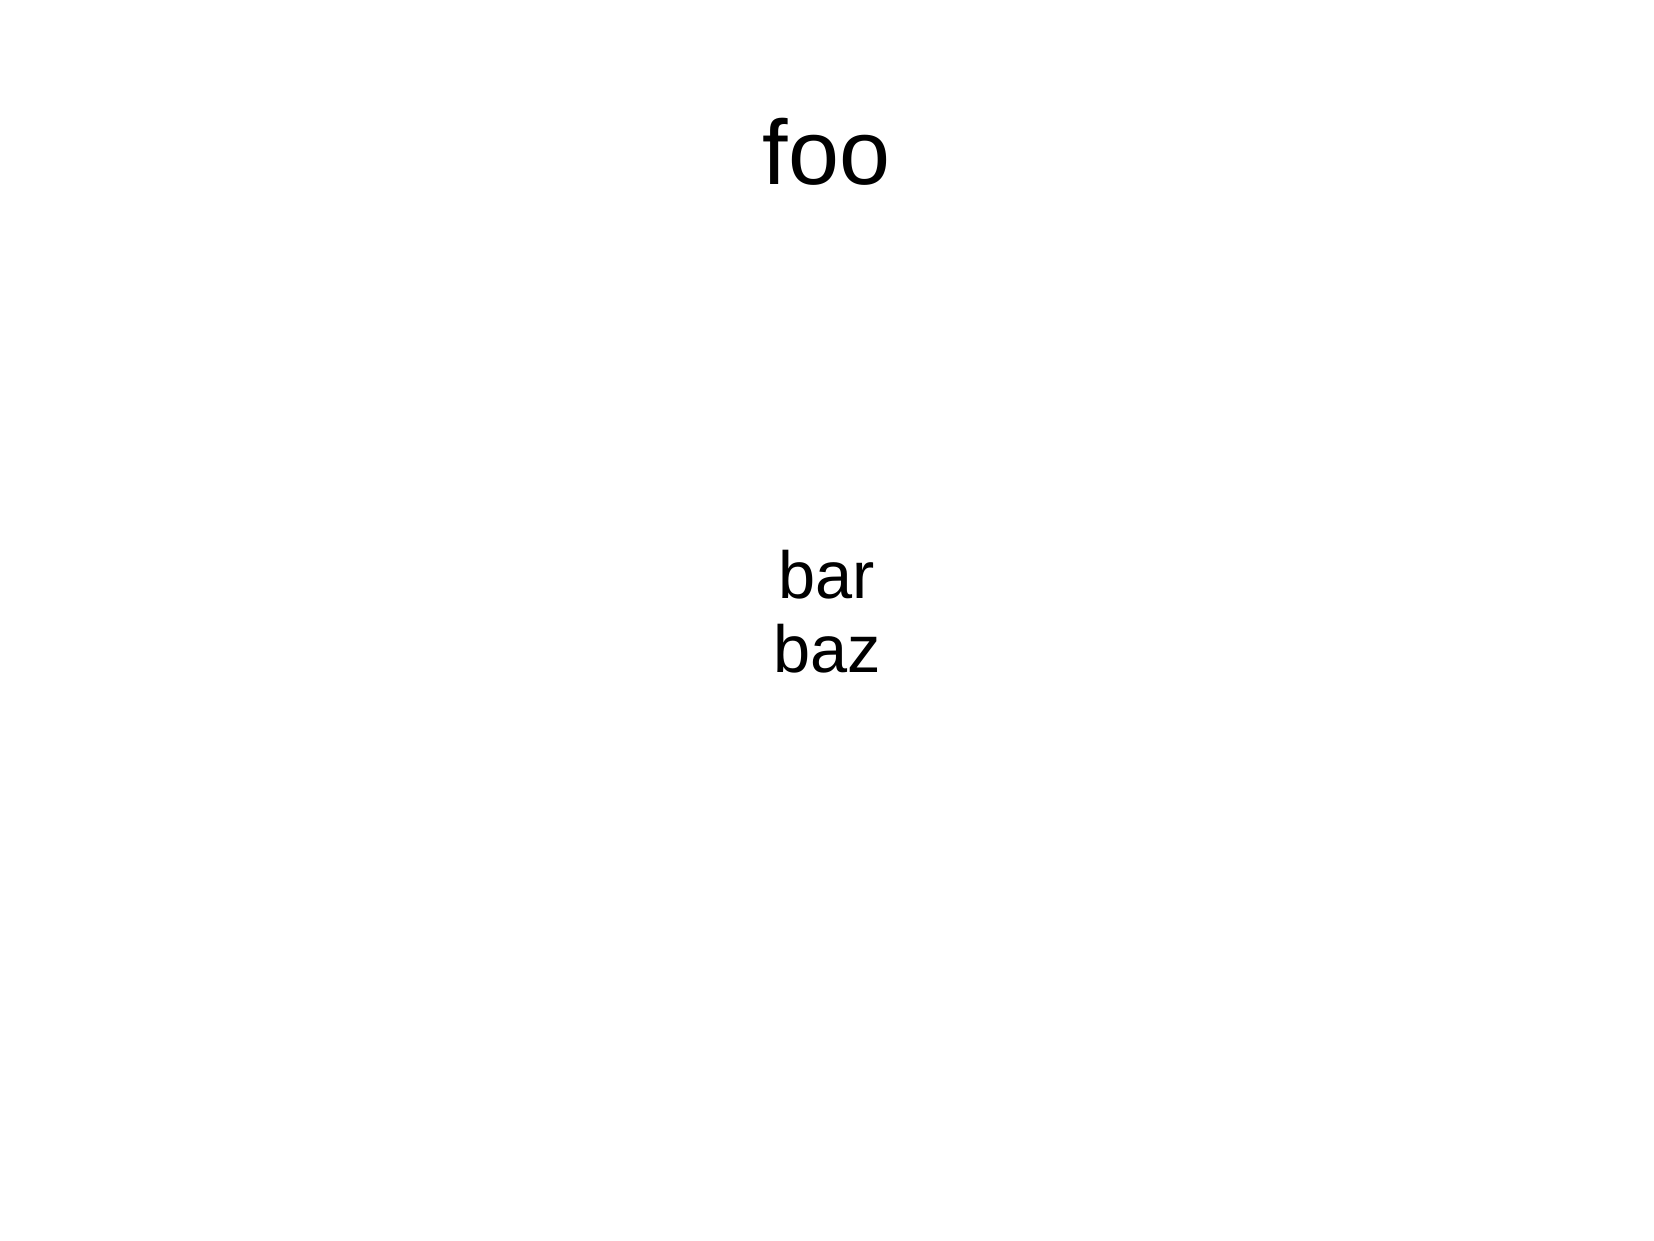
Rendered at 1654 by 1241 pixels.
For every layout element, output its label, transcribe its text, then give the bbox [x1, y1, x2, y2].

subtitle bar baz [82, 290, 1571, 1010]
title foo [82, 49, 1571, 257]
